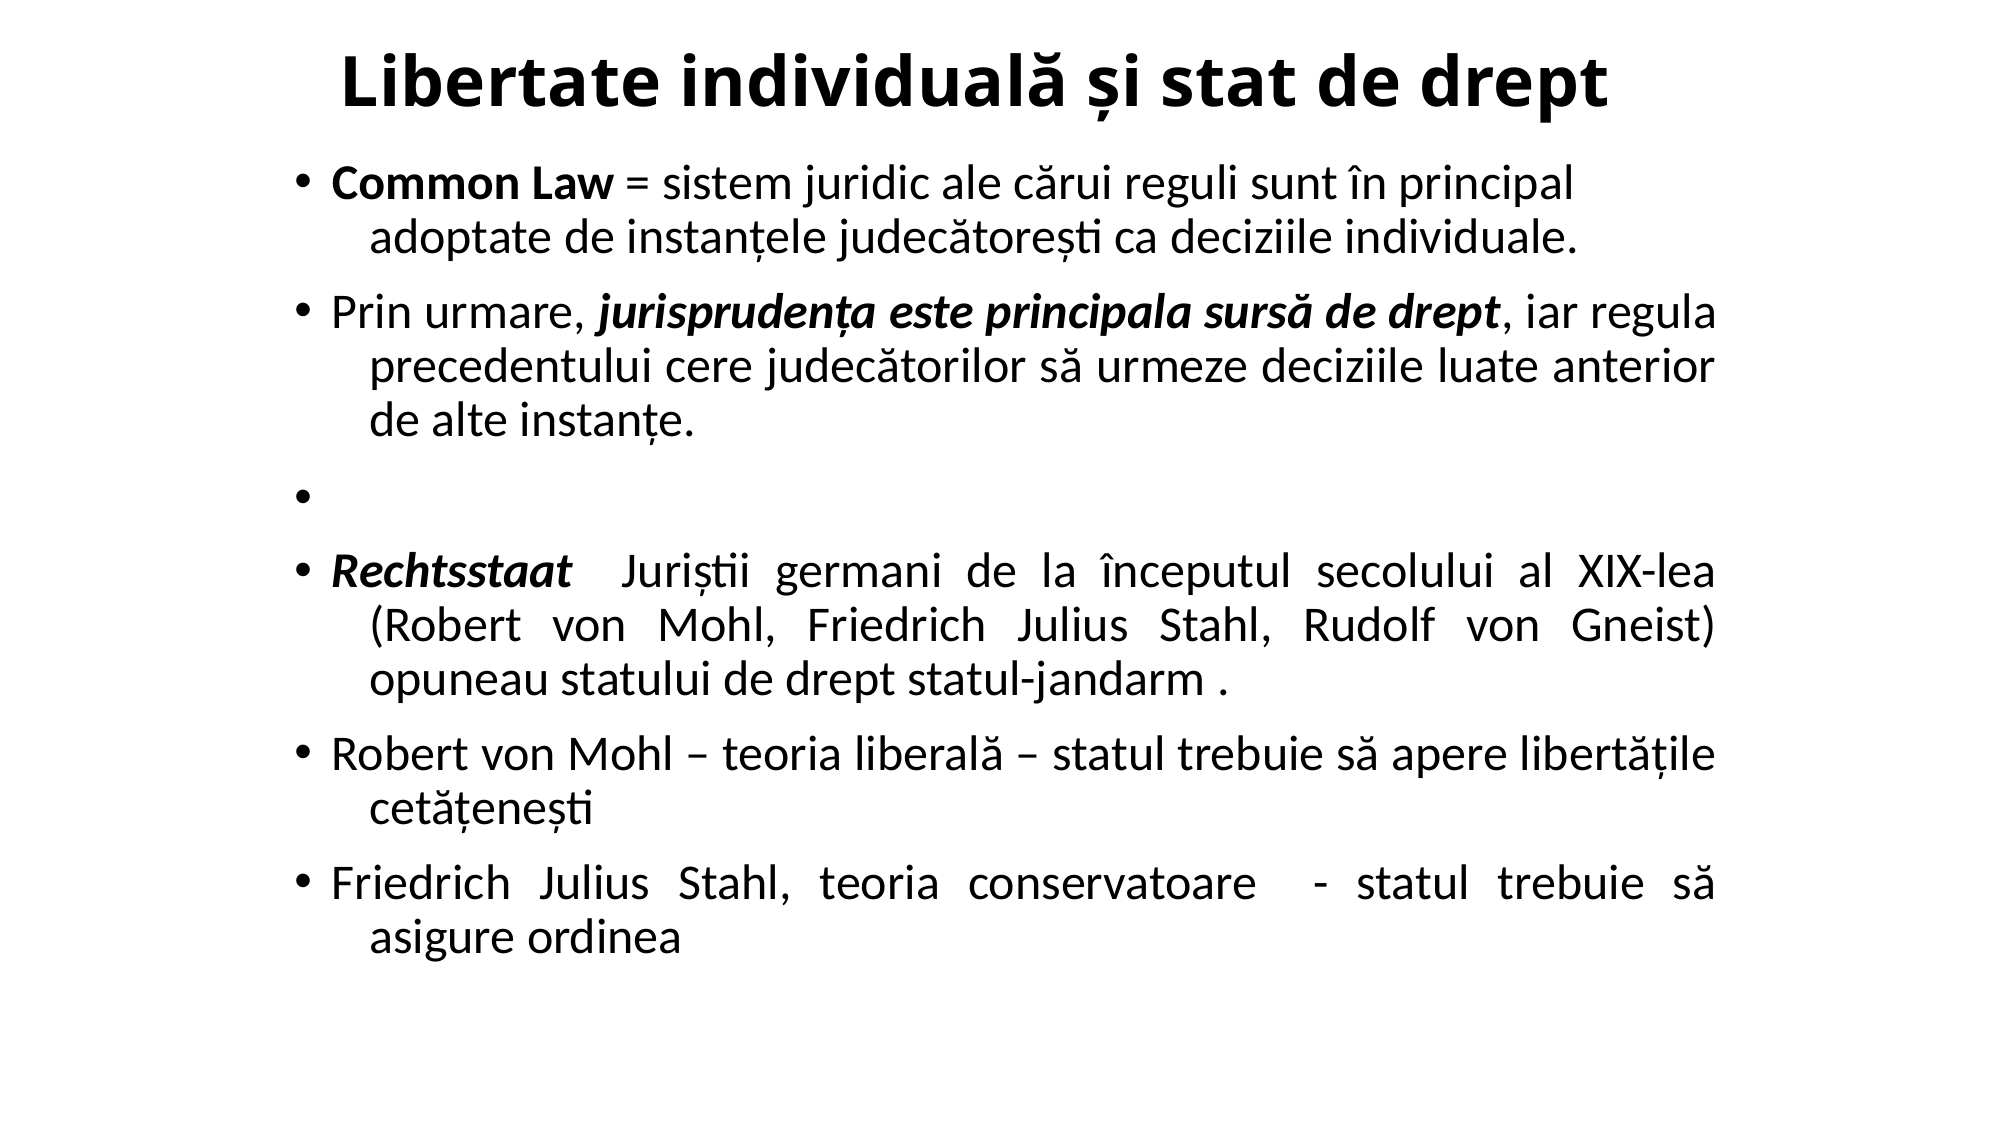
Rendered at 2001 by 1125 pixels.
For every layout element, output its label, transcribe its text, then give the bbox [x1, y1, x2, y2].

list Common Law = sistem juridic ale cărui reguli sunt în principal adoptate de instanțele judecătorești ca deciziile individuale. Prin urmare, jurisprudența este principala sursă de drept, iar regula precedentului cere judecătorilor să urmeze deciziile luate anterior de alte instanțe. Rechtsstaat Juriștii germani de la începutul secolului al XIX-lea (Robert von Mohl, Friedrich Julius Stahl, Rudolf von Gneist) opuneau statului de drept statul-jandarm . Robert von Mohl – teoria liberală – statul trebuie să apere libertățile cetățenești Friedrich Julius Stahl, teoria conservatoare - statul trebuie să asigure ordinea [279, 149, 1733, 1059]
title Libertate individuală și stat de drept [324, 19, 1675, 149]
